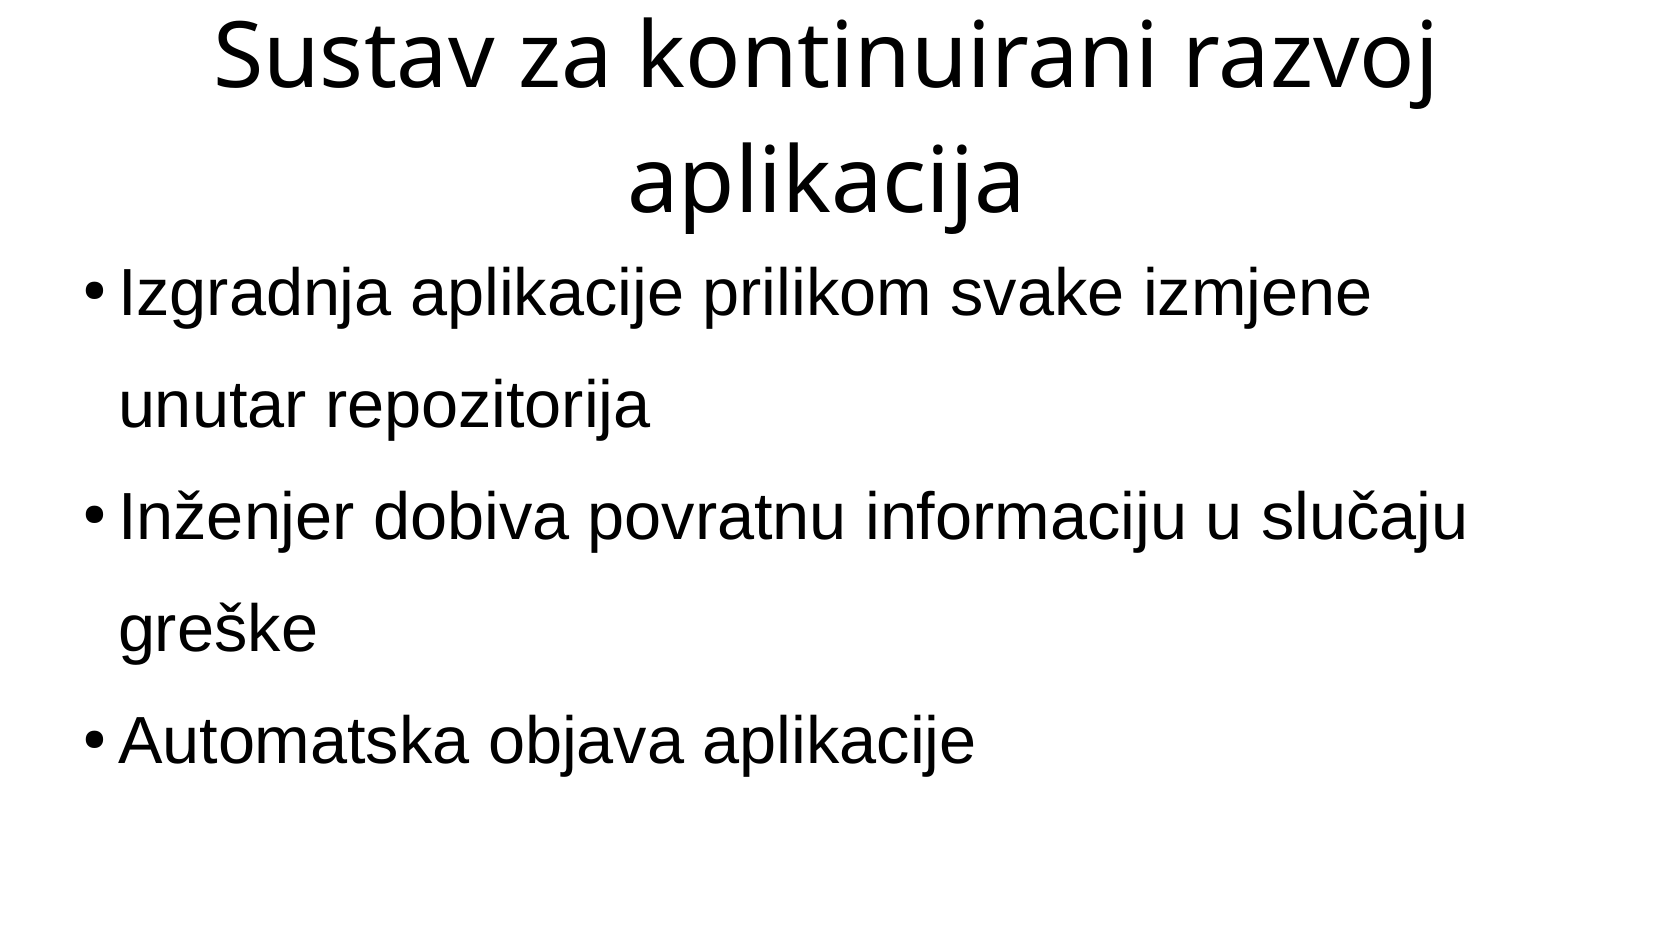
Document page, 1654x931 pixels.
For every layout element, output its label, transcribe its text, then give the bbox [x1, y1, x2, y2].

subtitle Izgradnja aplikacije prilikom svake izmjene unutar repozitorija Inženjer dobiva povratnu informaciju u slučaju greške Automatska objava aplikacije [82, 217, 1571, 779]
title Sustav za kontinuirani razvoj aplikacija [82, 11, 1571, 217]
